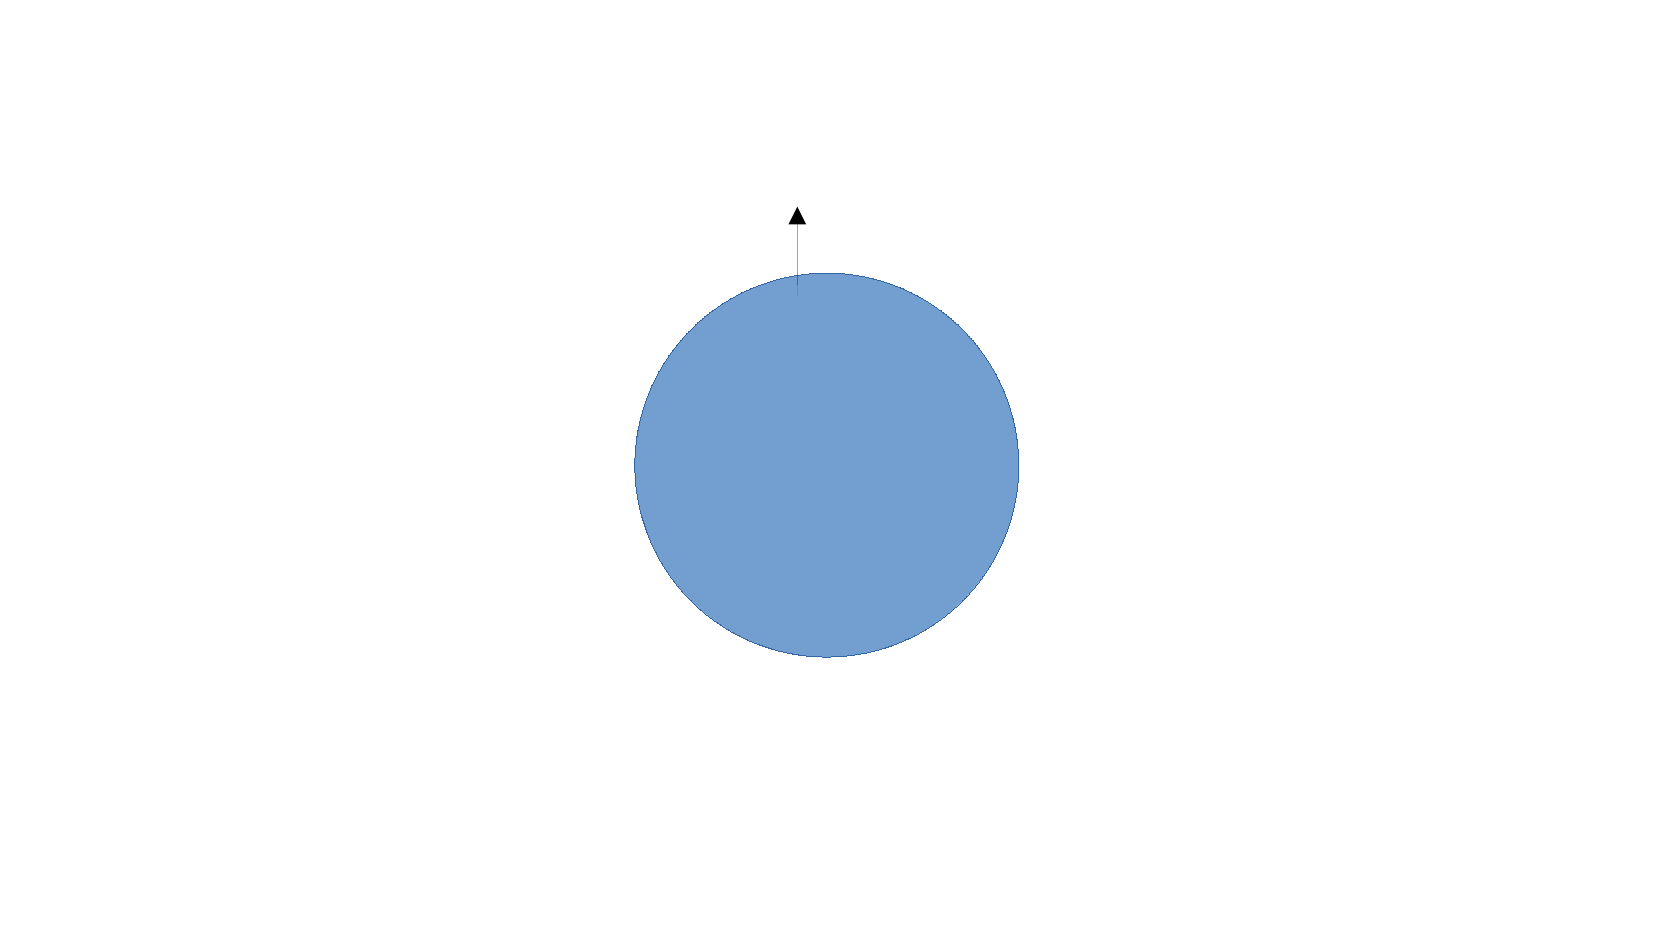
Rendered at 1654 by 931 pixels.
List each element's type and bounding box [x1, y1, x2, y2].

text_box [797, 192, 859, 264]
text_box [634, 273, 1019, 658]
